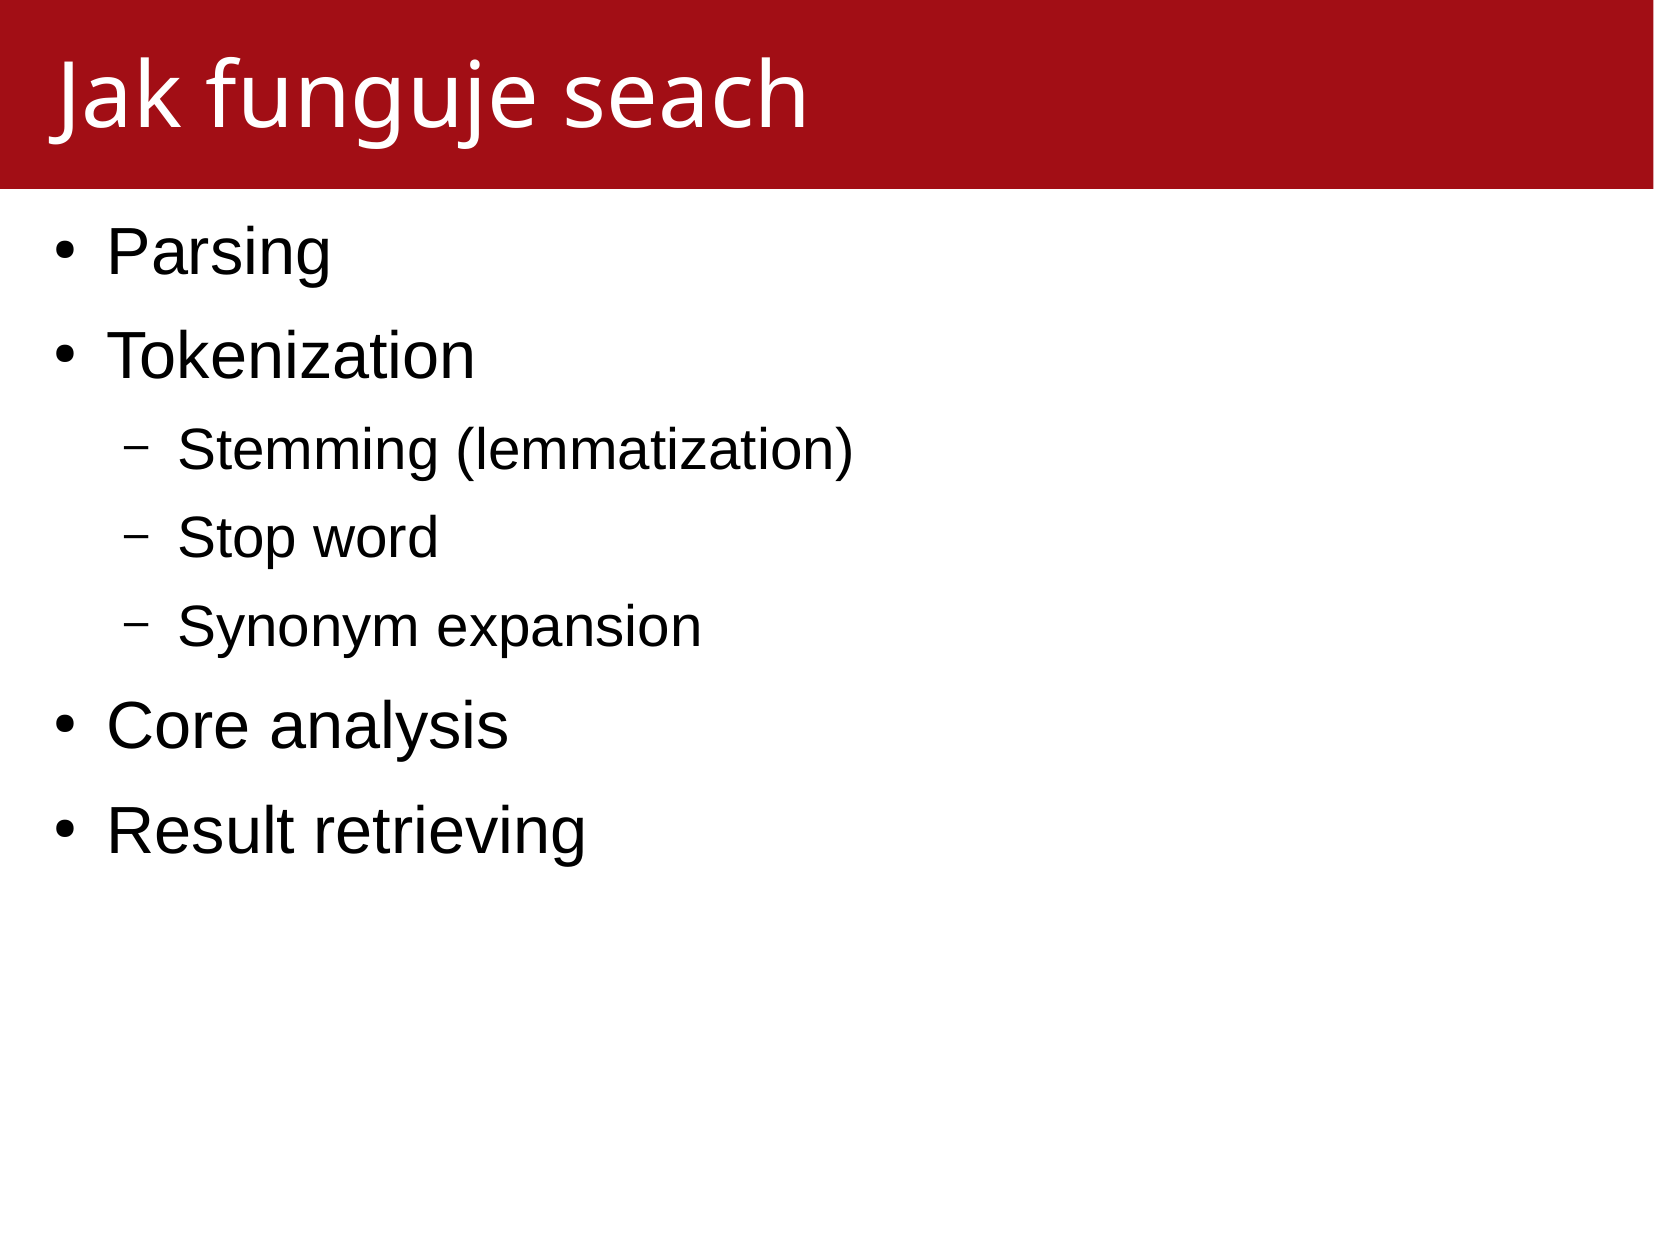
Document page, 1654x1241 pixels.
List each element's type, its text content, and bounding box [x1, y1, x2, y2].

title Jak funguje seach [56, 30, 1546, 154]
list Parsing Tokenization Stemming (lemmatization) Stop word Synonym expansion Core analysis Result retrieving [35, 213, 1619, 1170]
